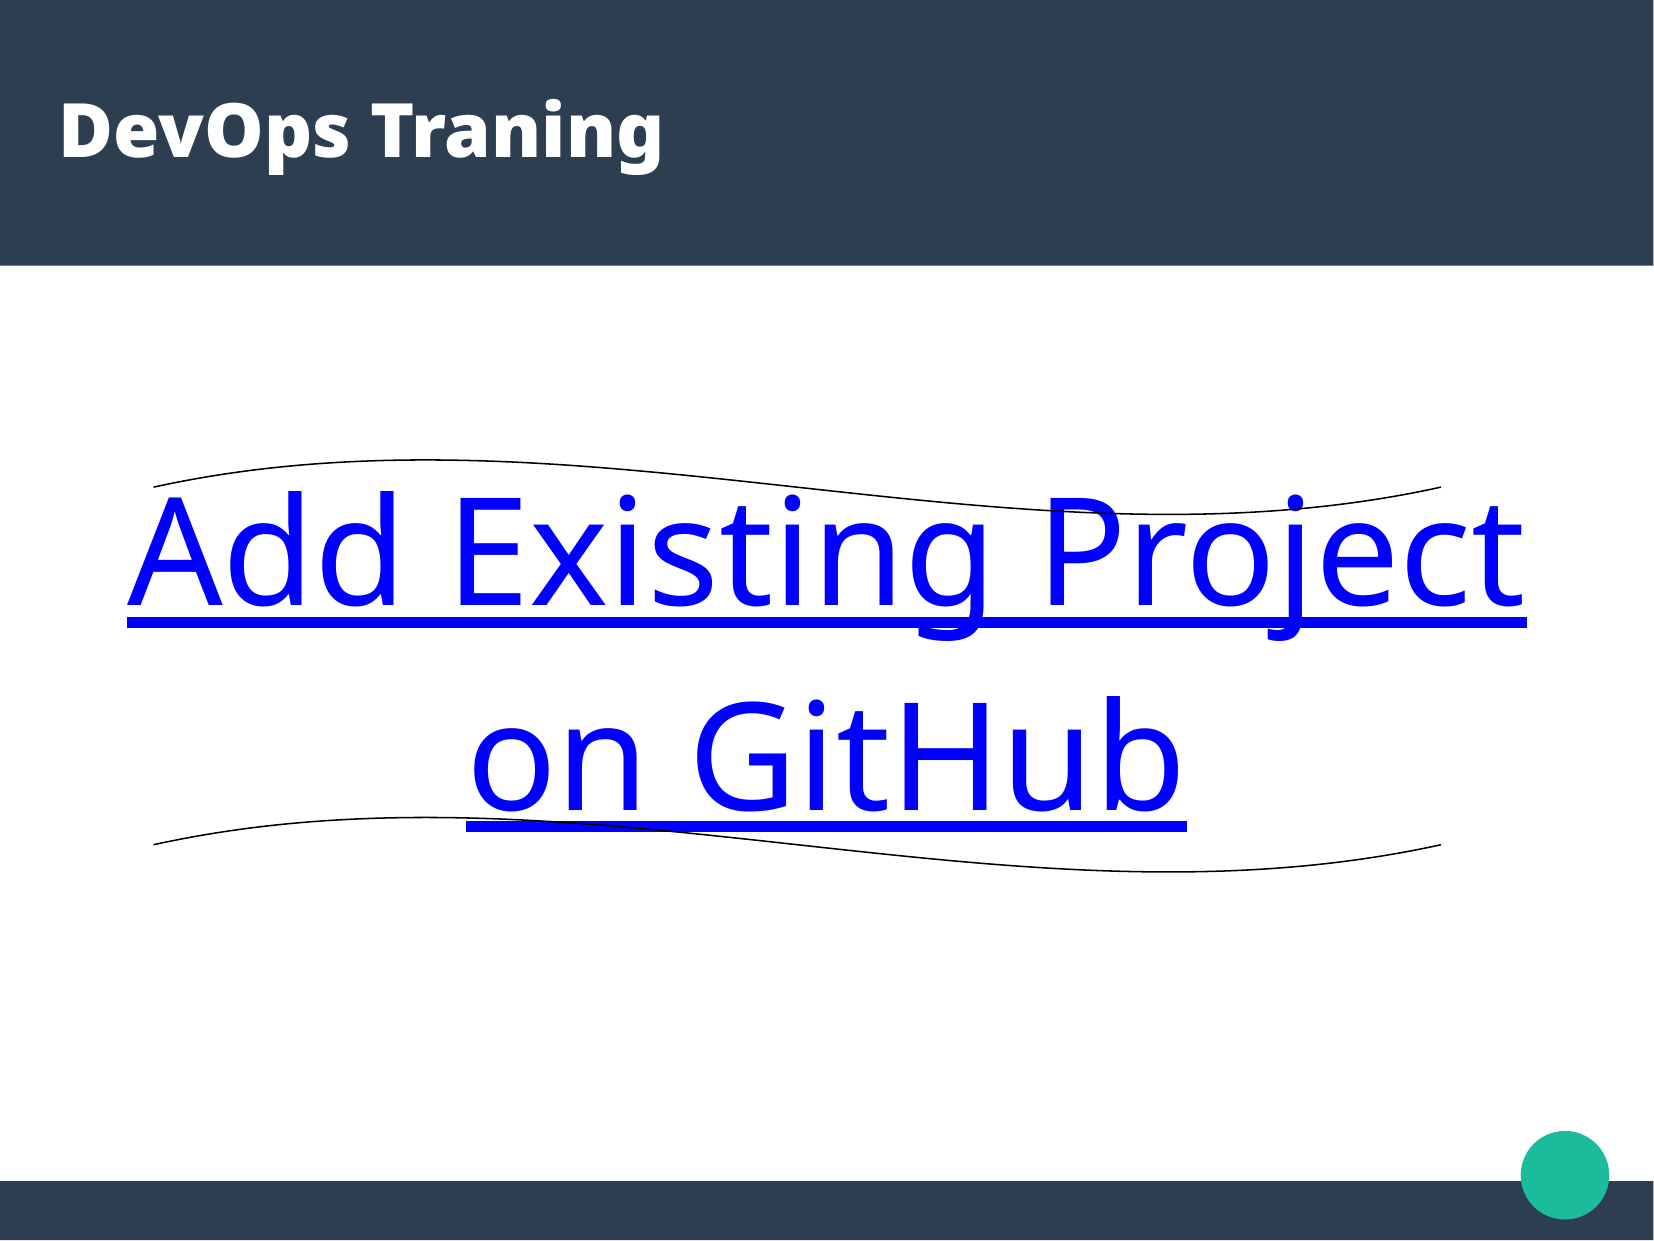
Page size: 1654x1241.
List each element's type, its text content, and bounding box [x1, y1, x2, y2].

title DevOps Traning [59, 49, 1595, 207]
subtitle Add Existing Project on GitHub [82, 290, 1571, 1010]
